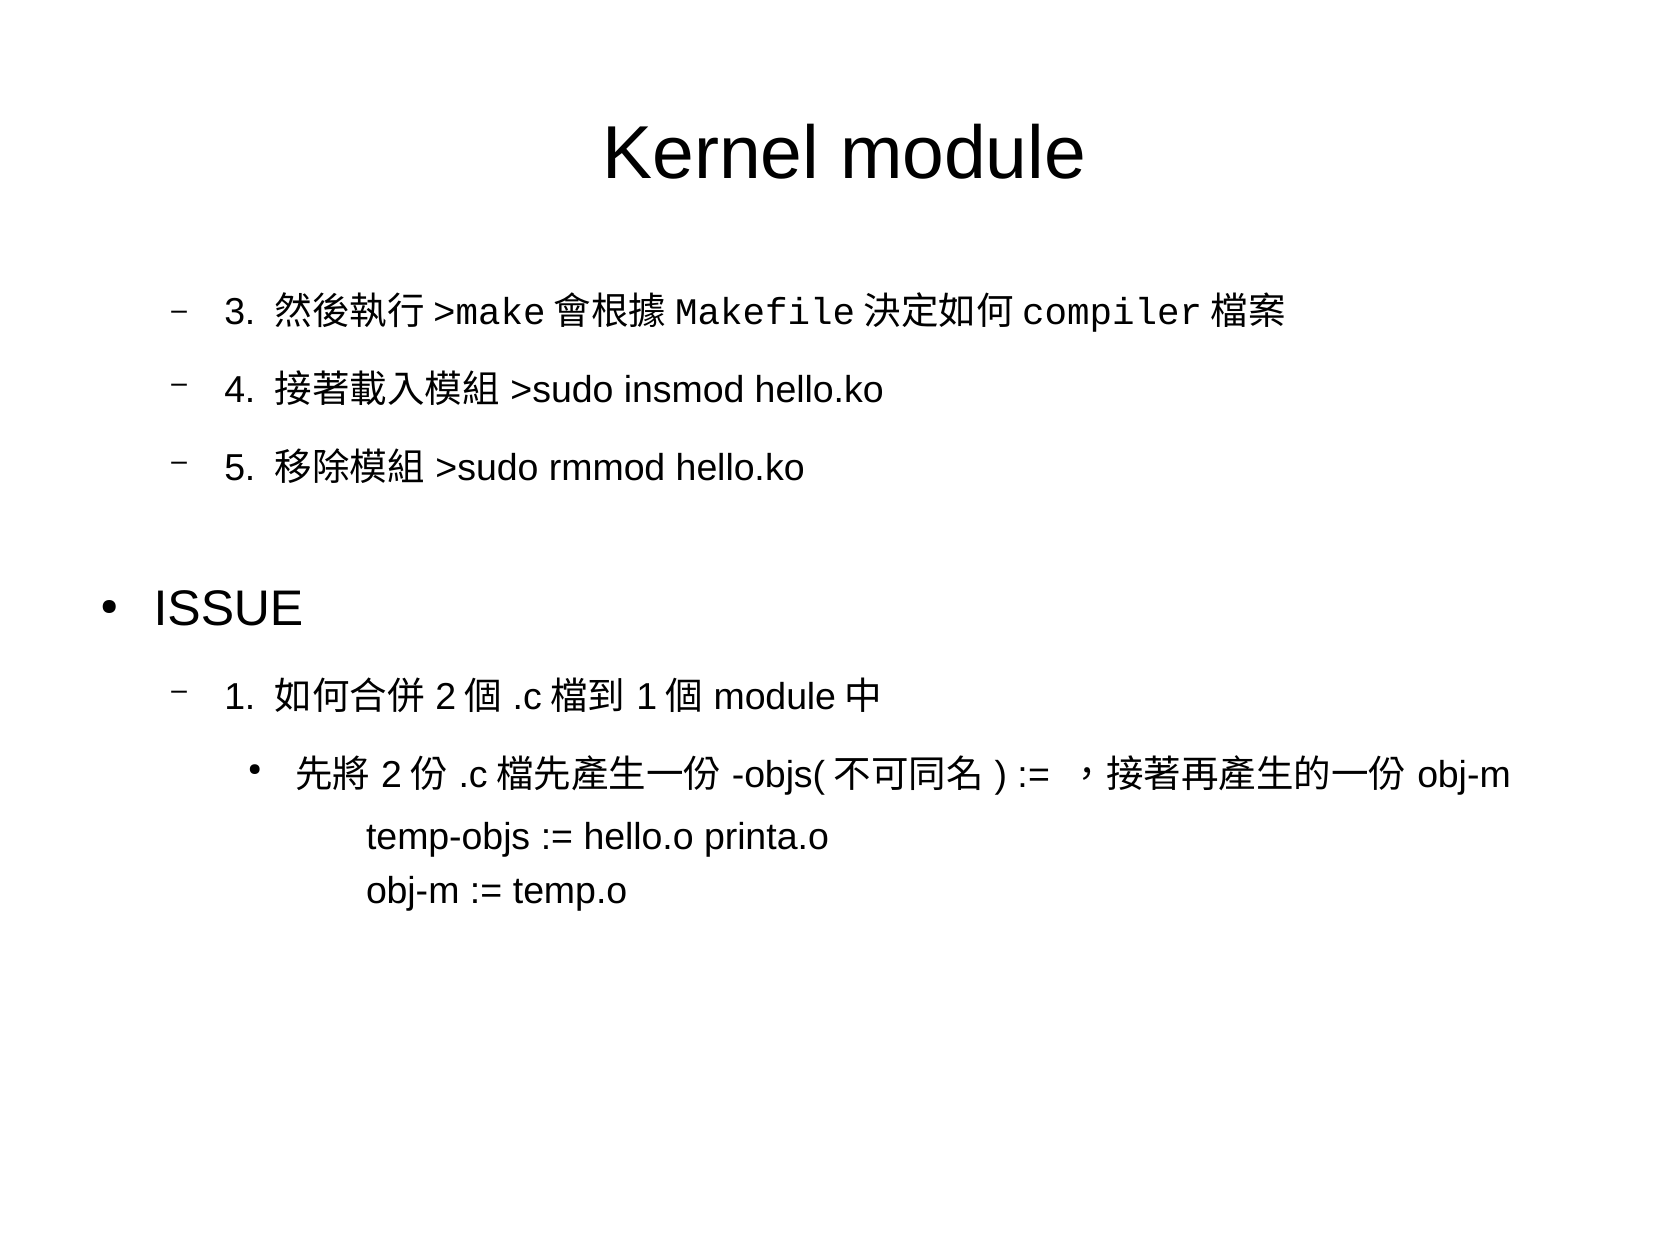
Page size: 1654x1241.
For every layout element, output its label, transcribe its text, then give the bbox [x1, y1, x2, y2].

title Kernel module [82, 49, 1571, 257]
list 3. 然後執行>make會根據Makefile決定如何compiler檔案 4. 接著載入模組>sudo insmod hello.ko 5. 移除模組>sudo rmmod hello.ko ISSUE 1. 如何合併2個.c檔到1個module中 先將2份.c檔先產生一份-objs(不可同名) := ，接著再產生的一份obj-m temp-objs := hello.o printa.o obj-m := temp.o [82, 290, 1571, 1010]
